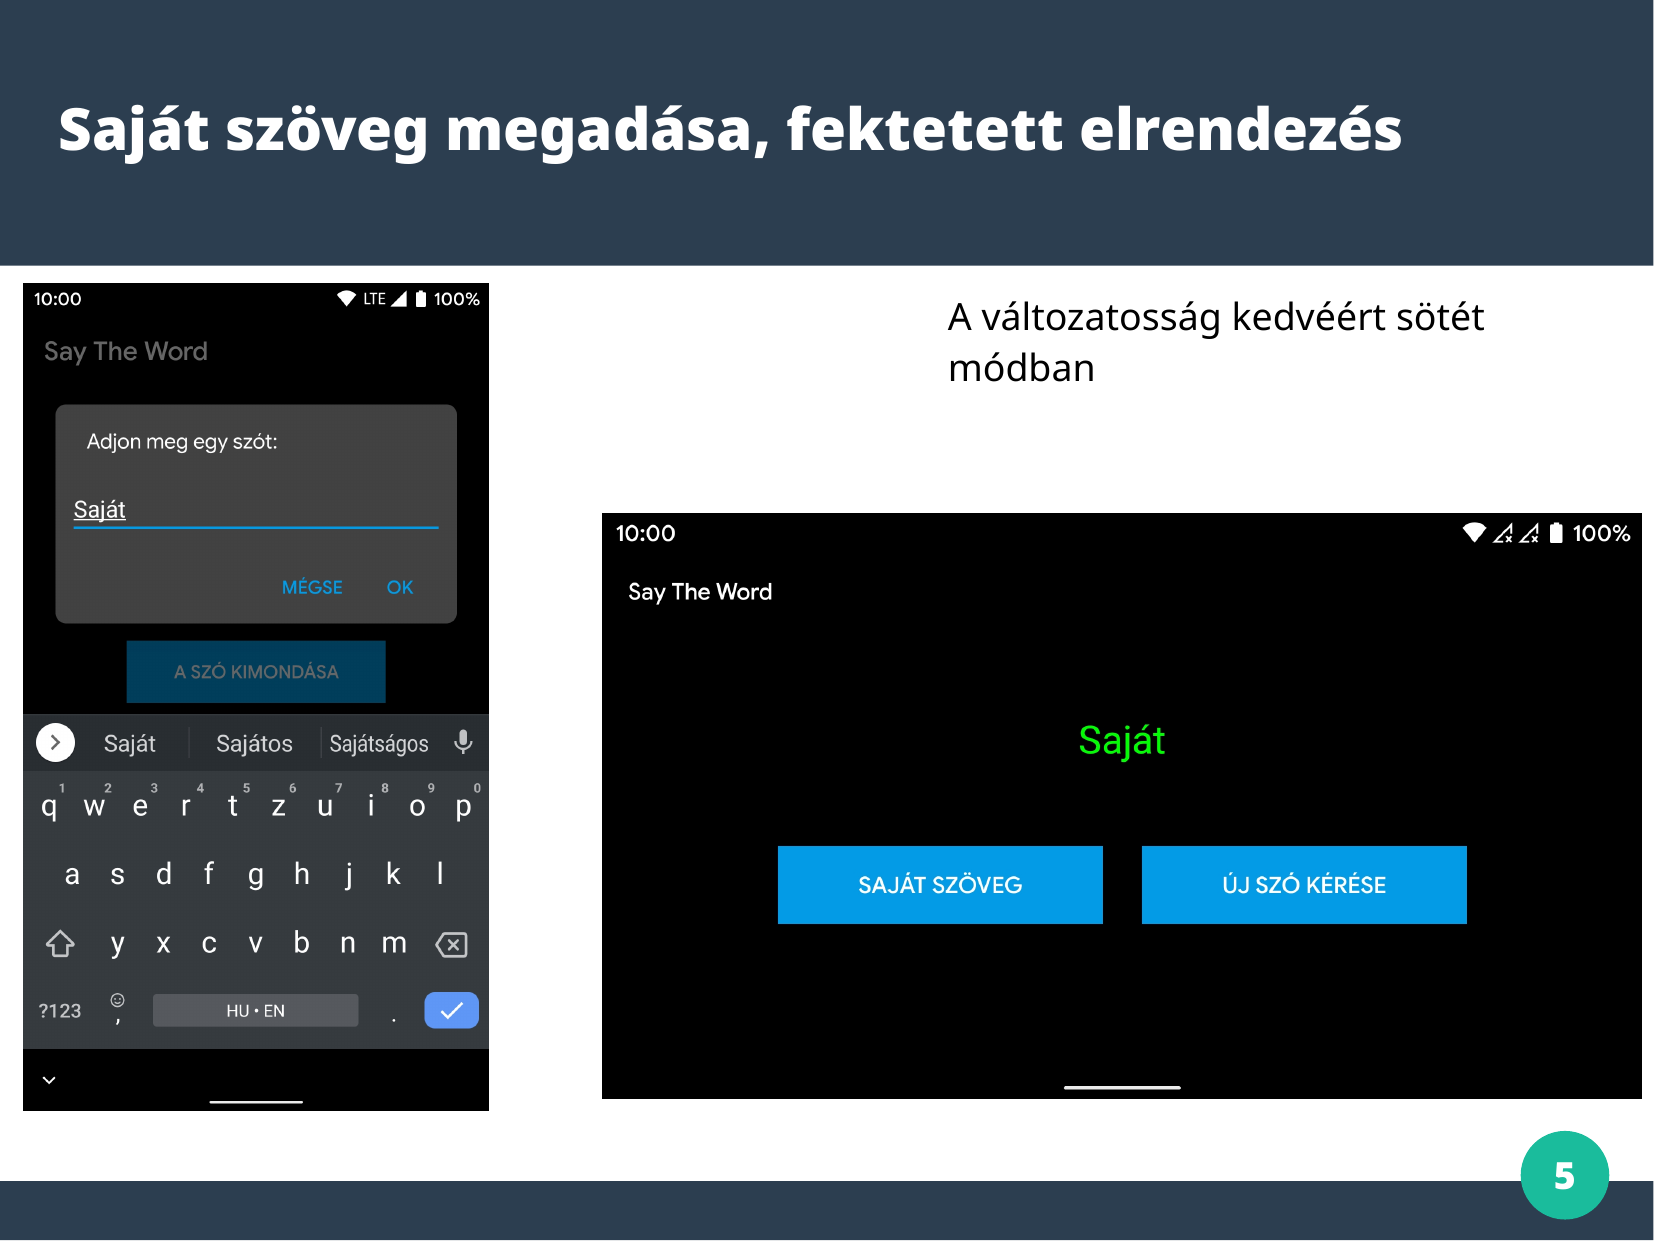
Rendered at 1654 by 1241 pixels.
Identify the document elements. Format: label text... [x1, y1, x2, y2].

picture [23, 283, 489, 1111]
text_box A változatosság kedvéért sötét módban [933, 283, 1630, 348]
picture [602, 513, 1642, 1099]
title Saját szöveg megadása, fektetett elrendezés [59, 49, 1595, 207]
